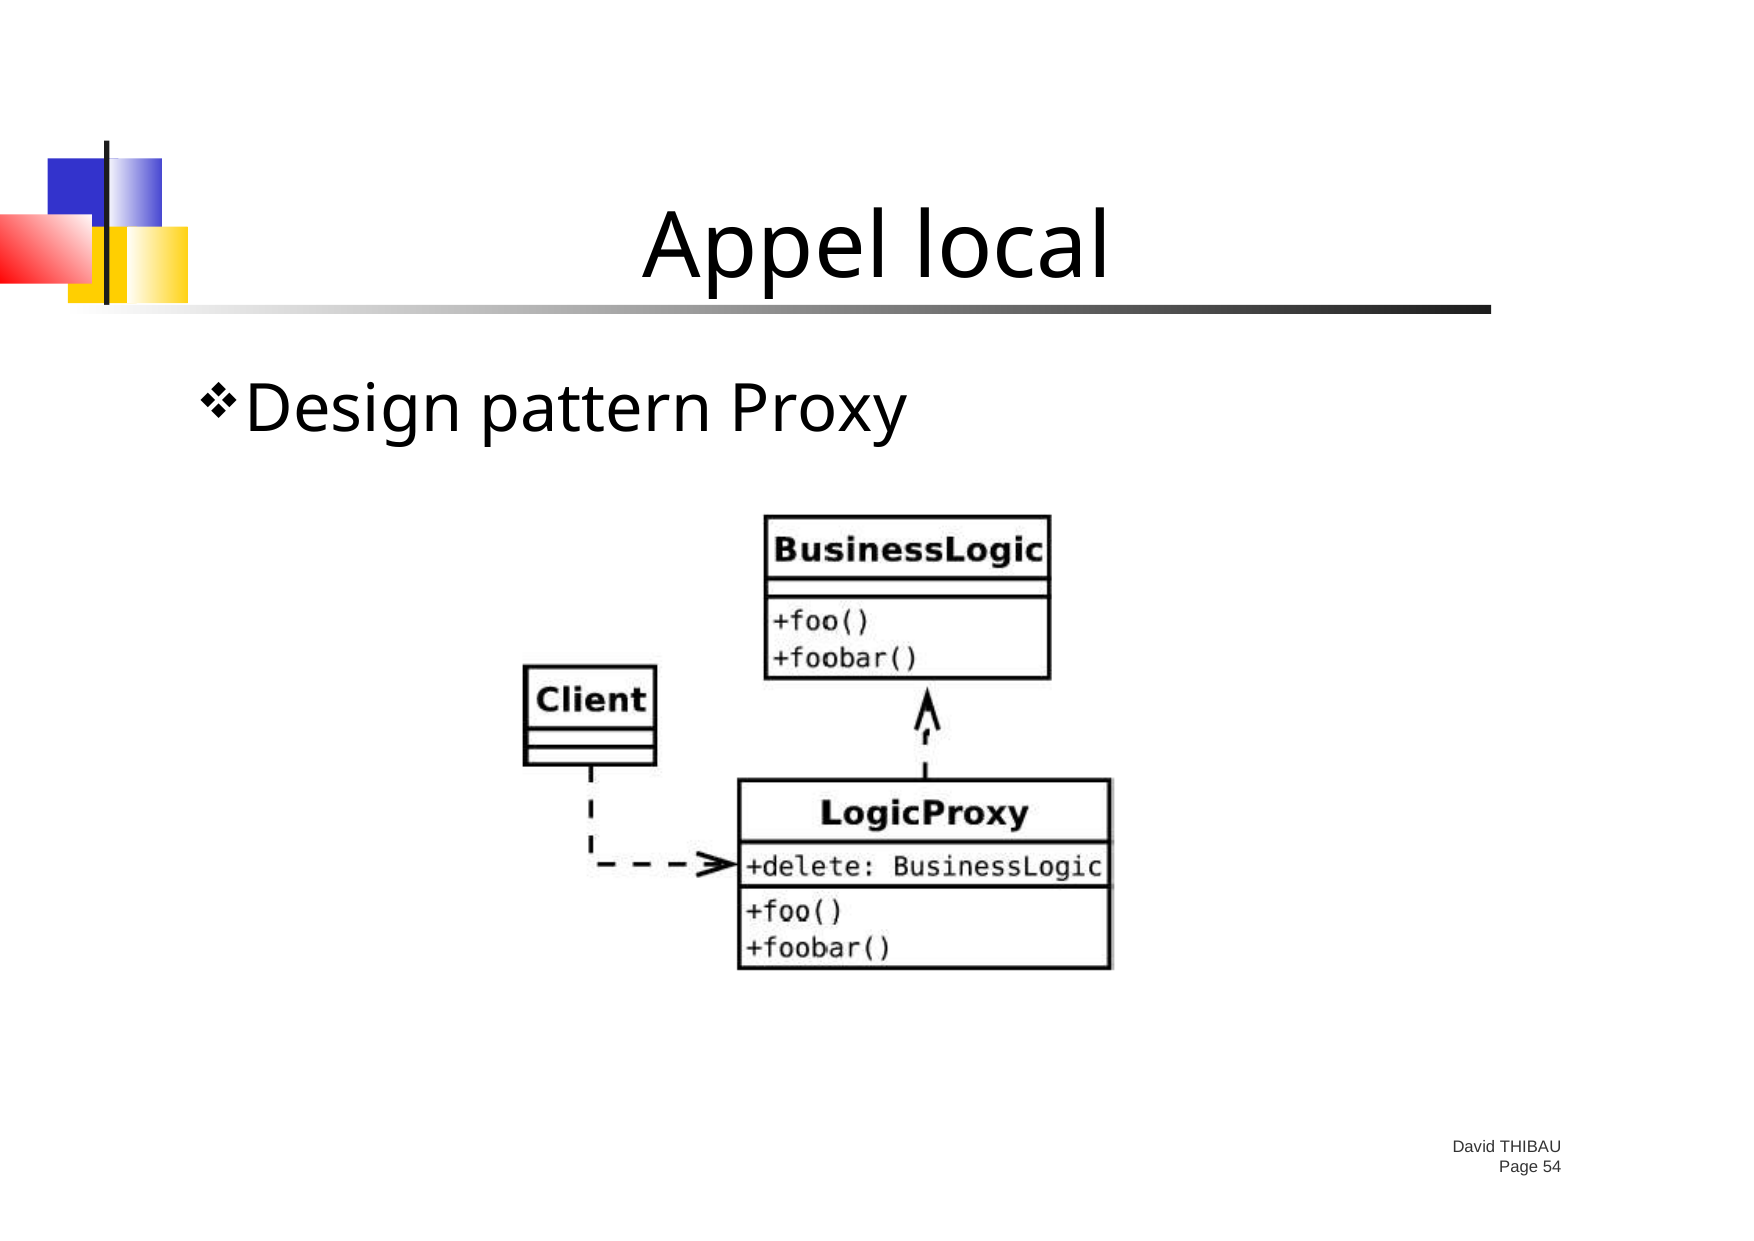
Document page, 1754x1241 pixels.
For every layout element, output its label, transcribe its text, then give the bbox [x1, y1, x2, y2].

list Design pattern Proxy [179, 371, 1577, 1078]
picture [487, 490, 1221, 1011]
title Appel local [179, 152, 1577, 340]
